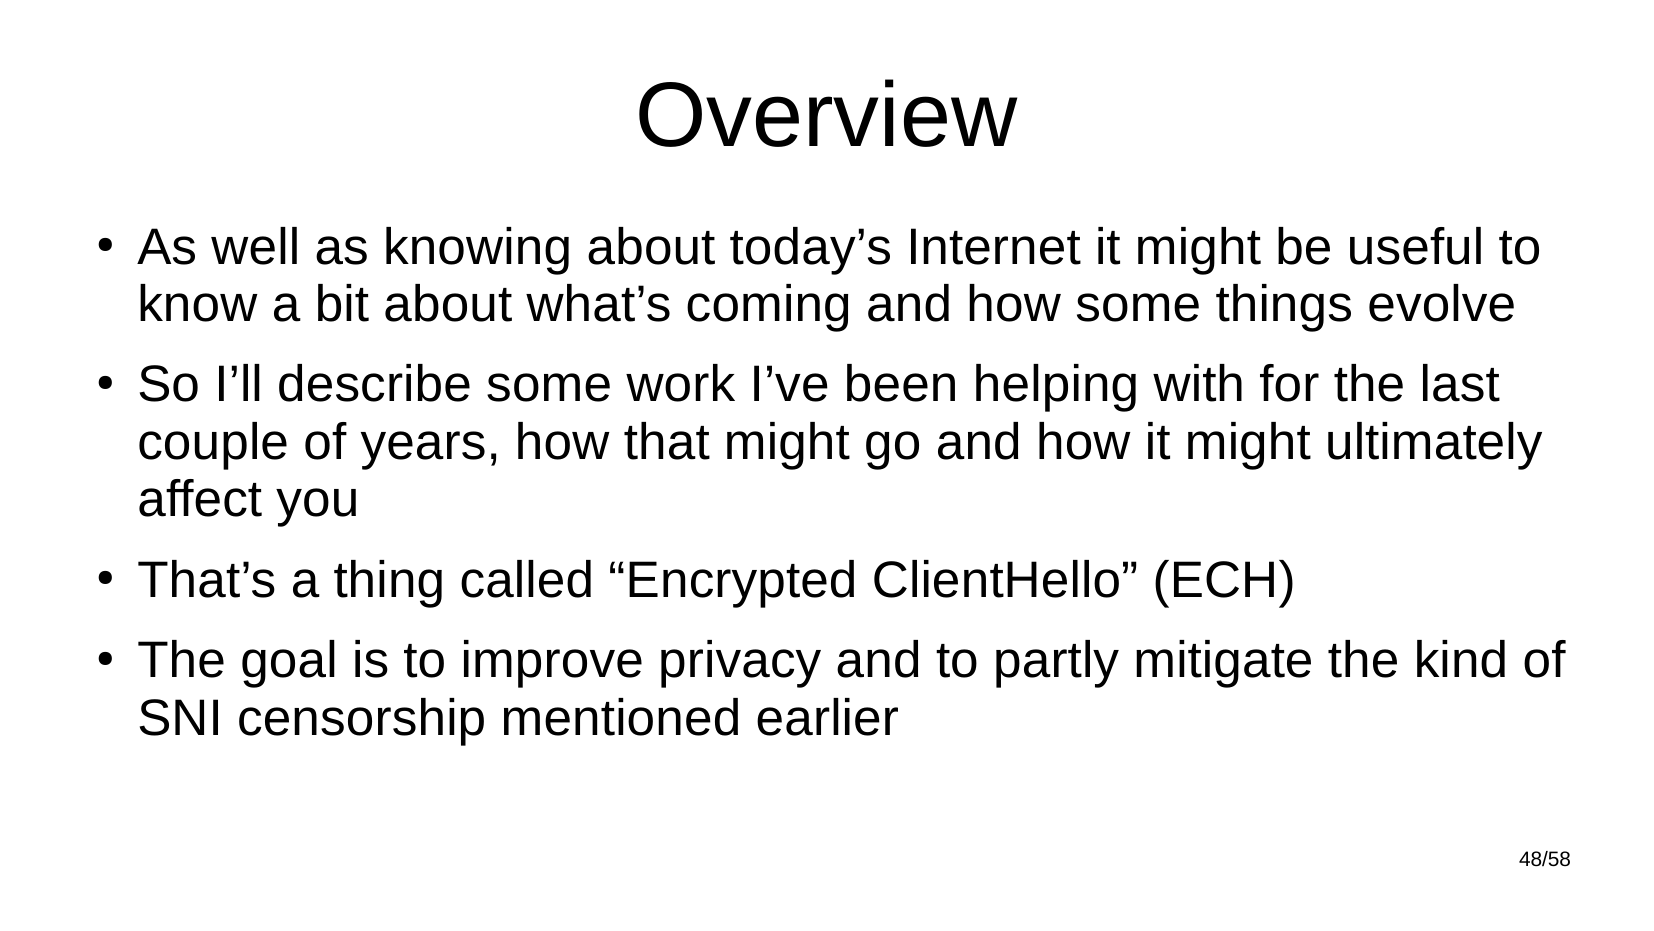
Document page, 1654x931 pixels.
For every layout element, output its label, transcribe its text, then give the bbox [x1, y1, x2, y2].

title Overview [82, 37, 1571, 193]
list As well as knowing about today’s Internet it might be useful to know a bit about what’s coming and how some things evolve So I’ll describe some work I’ve been helping with for the last couple of years, how that might go and how it might ultimately affect you That’s a thing called “Encrypted ClientHello” (ECH) The goal is to improve privacy and to partly mitigate the kind of SNI censorship mentioned earlier [82, 217, 1571, 758]
